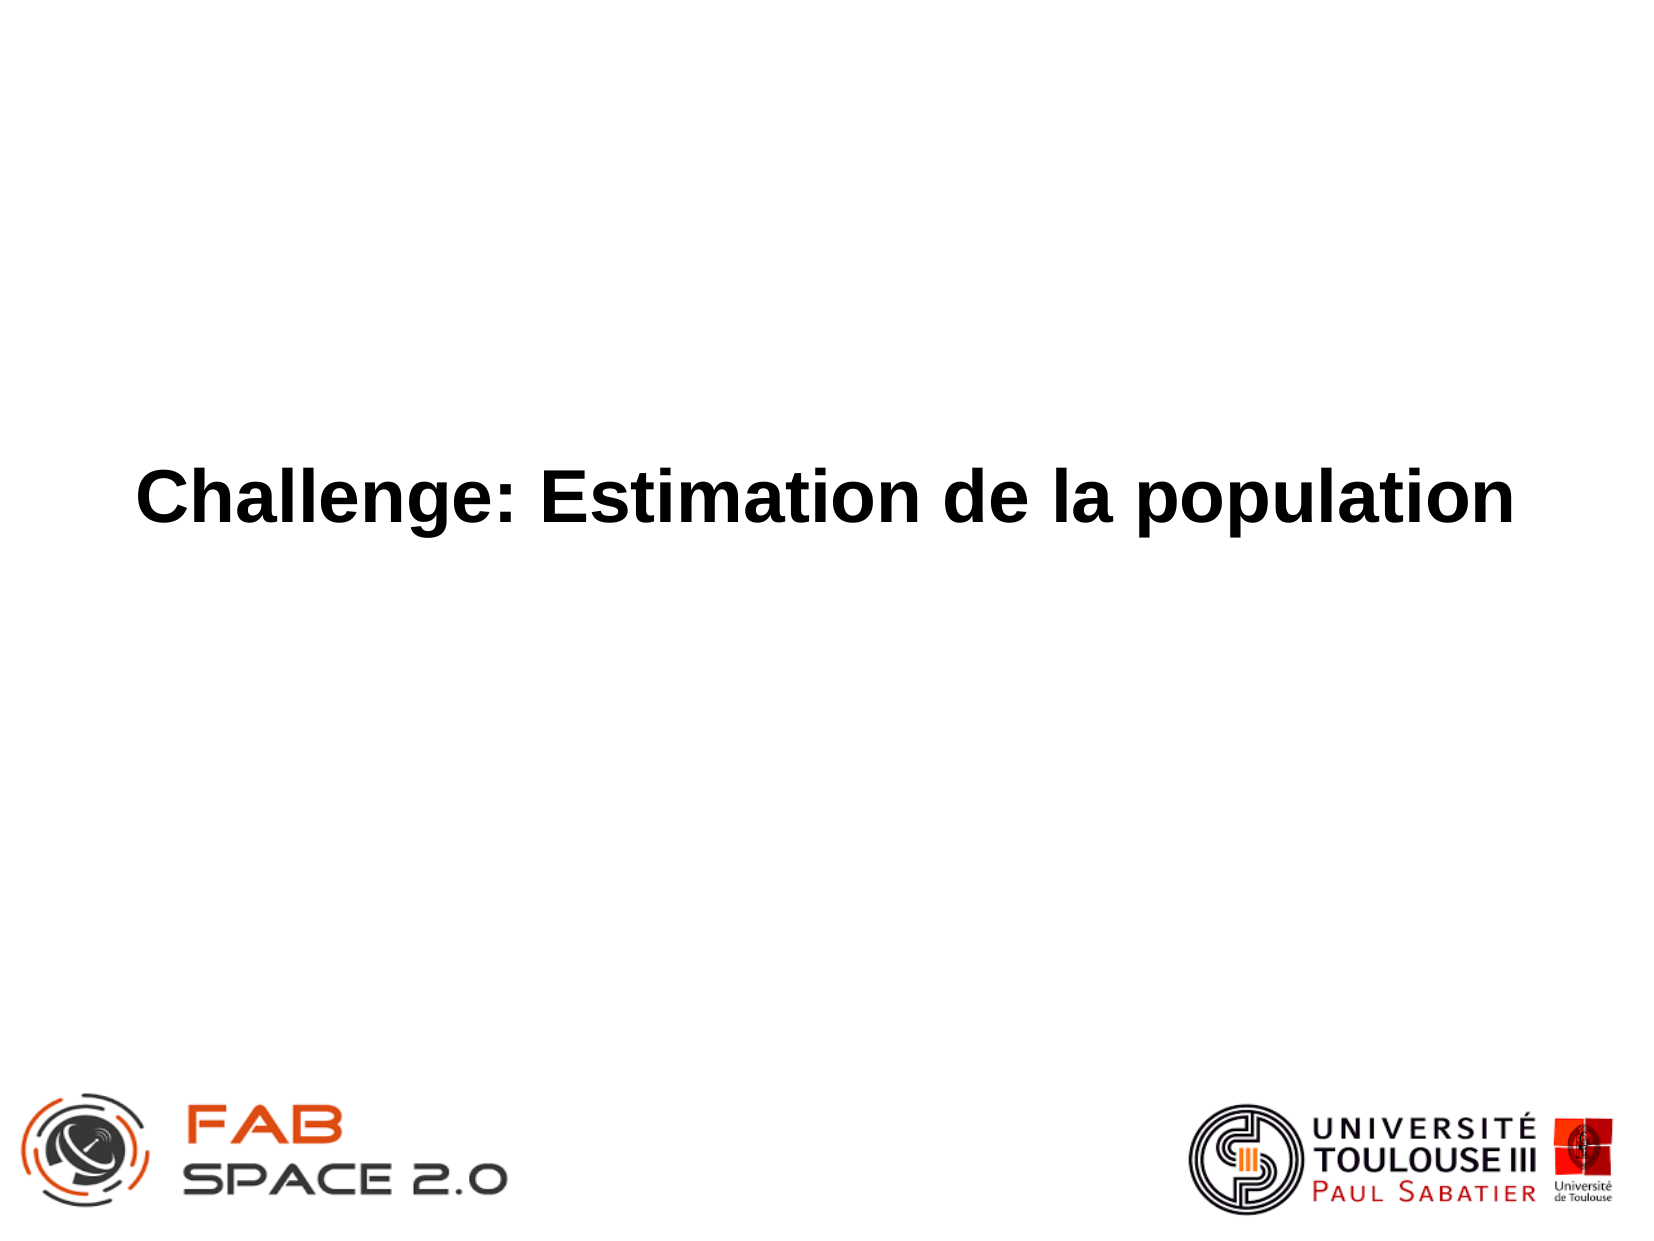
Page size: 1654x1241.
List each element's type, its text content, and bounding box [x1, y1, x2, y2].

title Challenge: Estimation de la population [82, 392, 1571, 601]
picture [1154, 1079, 1654, 1241]
picture [0, 1064, 540, 1241]
